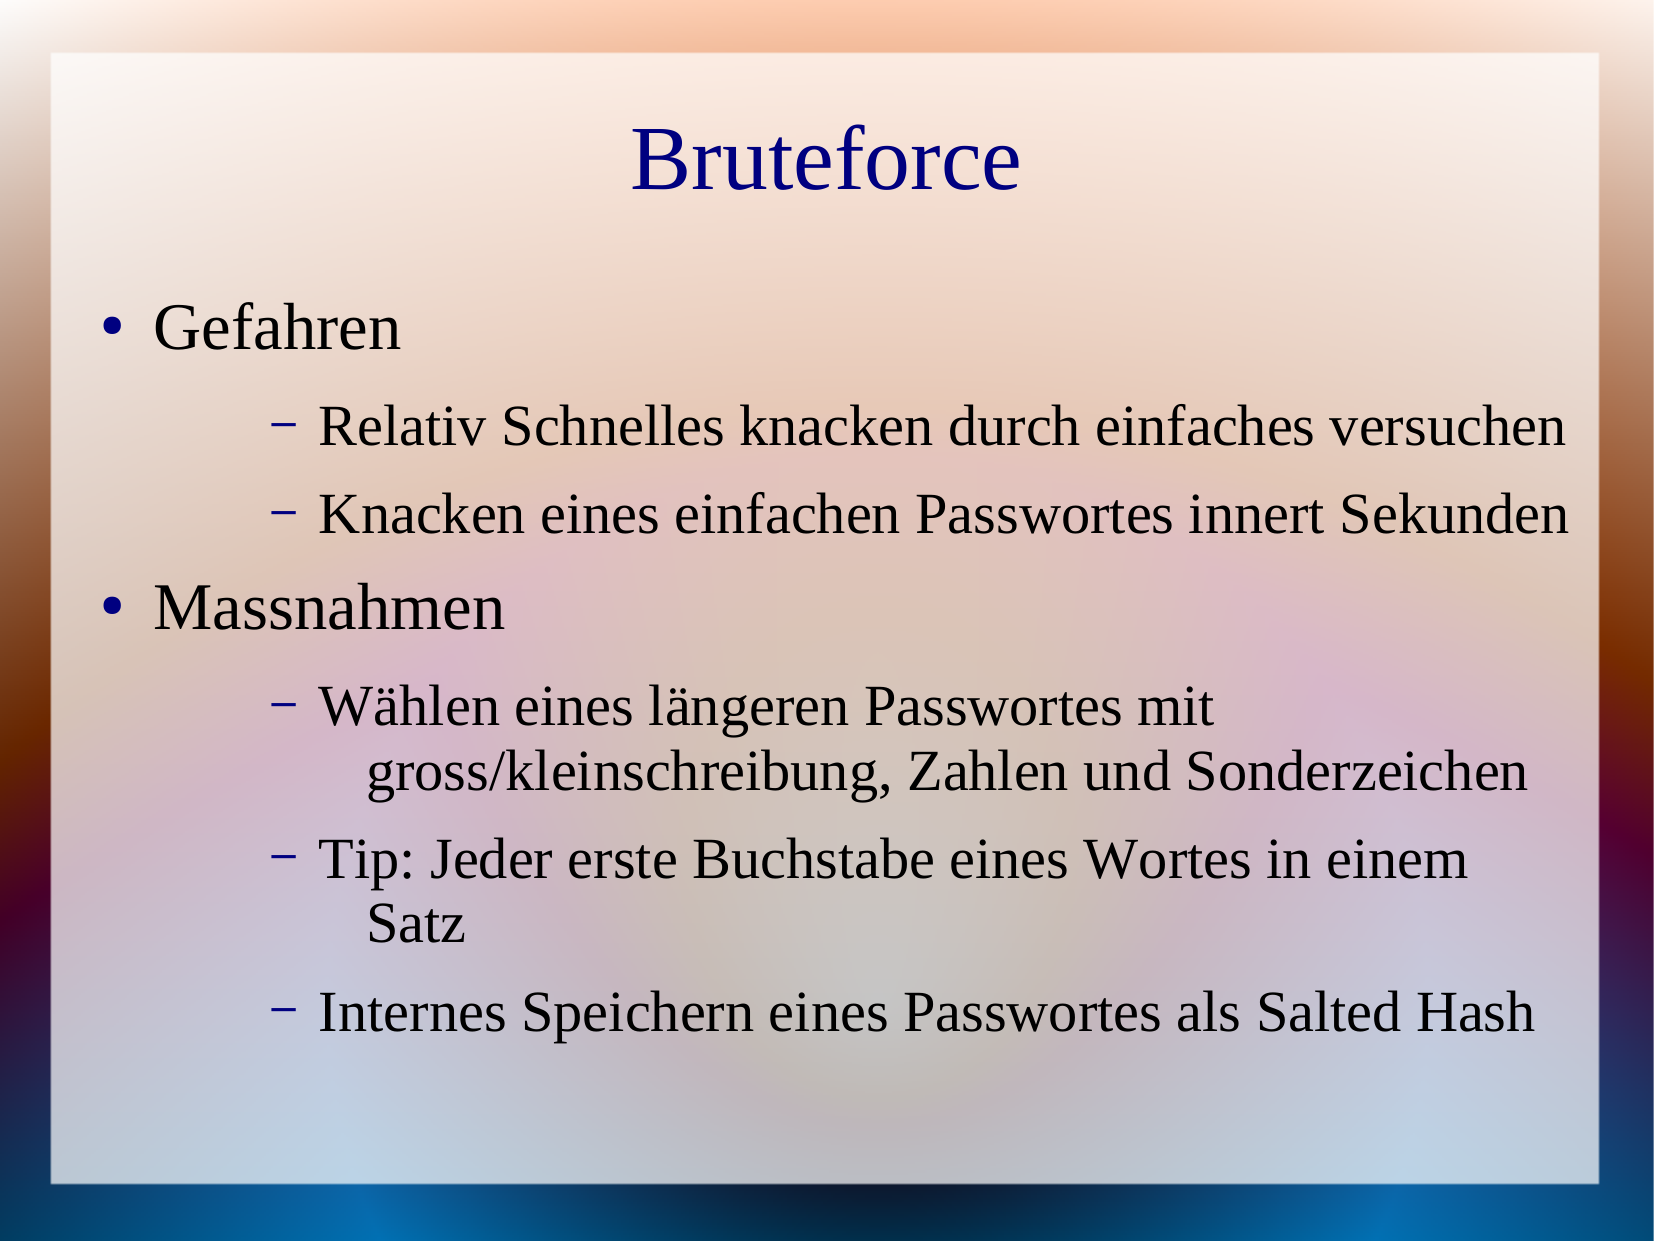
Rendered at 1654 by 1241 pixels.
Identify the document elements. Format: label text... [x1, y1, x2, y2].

list Gefahren Relativ Schnelles knacken durch einfaches versuchen Knacken eines einfachen Passwortes innert Sekunden Massnahmen Wählen eines längeren Passwortes mit gross/kleinschreibung, Zahlen und Sonderzeichen Tip: Jeder erste Buchstabe eines Wortes in einem Satz Internes Speichern eines Passwortes als Salted Hash [82, 290, 1571, 1094]
picture [0, 0, 1654, 1241]
title Bruteforce [82, 62, 1571, 256]
